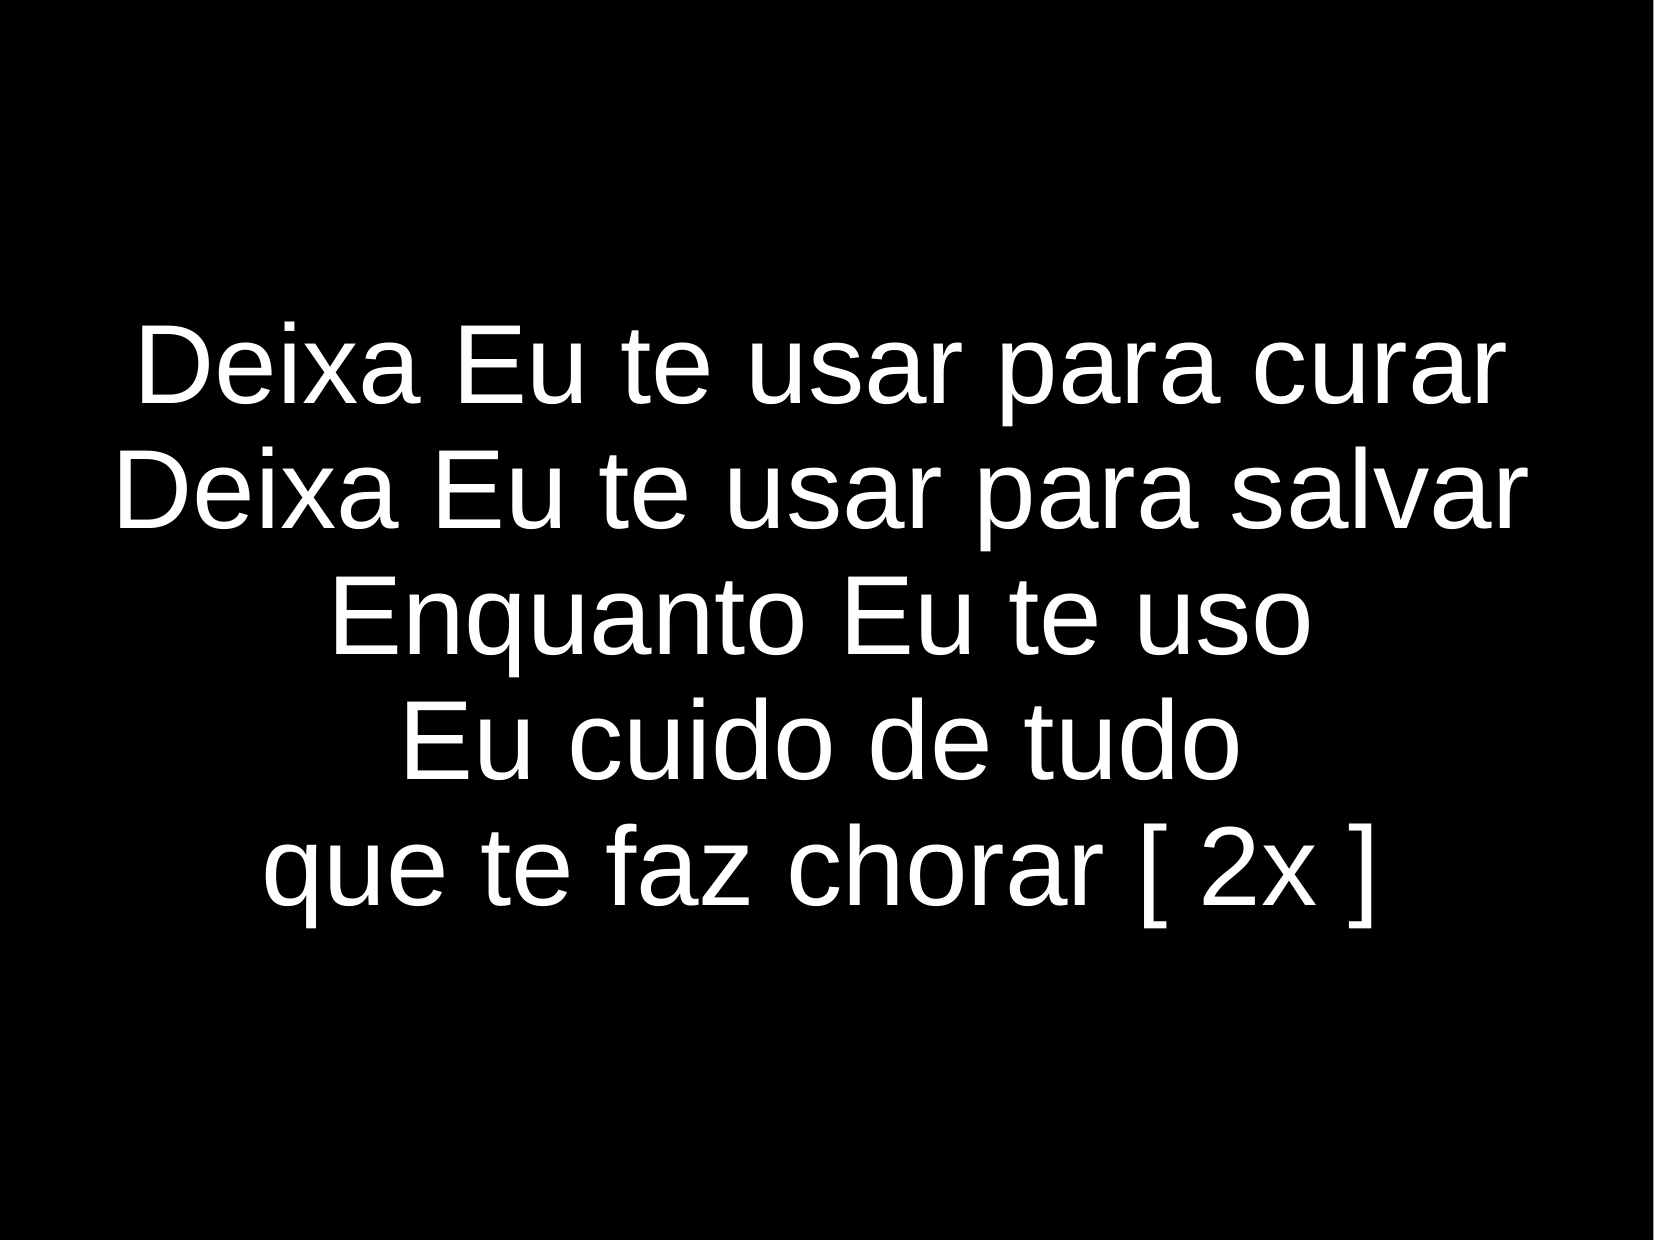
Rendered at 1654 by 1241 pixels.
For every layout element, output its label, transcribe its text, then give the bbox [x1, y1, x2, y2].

subtitle Deixa Eu te usar para curar Deixa Eu te usar para salvar Enquanto Eu te uso Eu cuido de tudo que te faz chorar [ 2x ] [47, 49, 1595, 1182]
